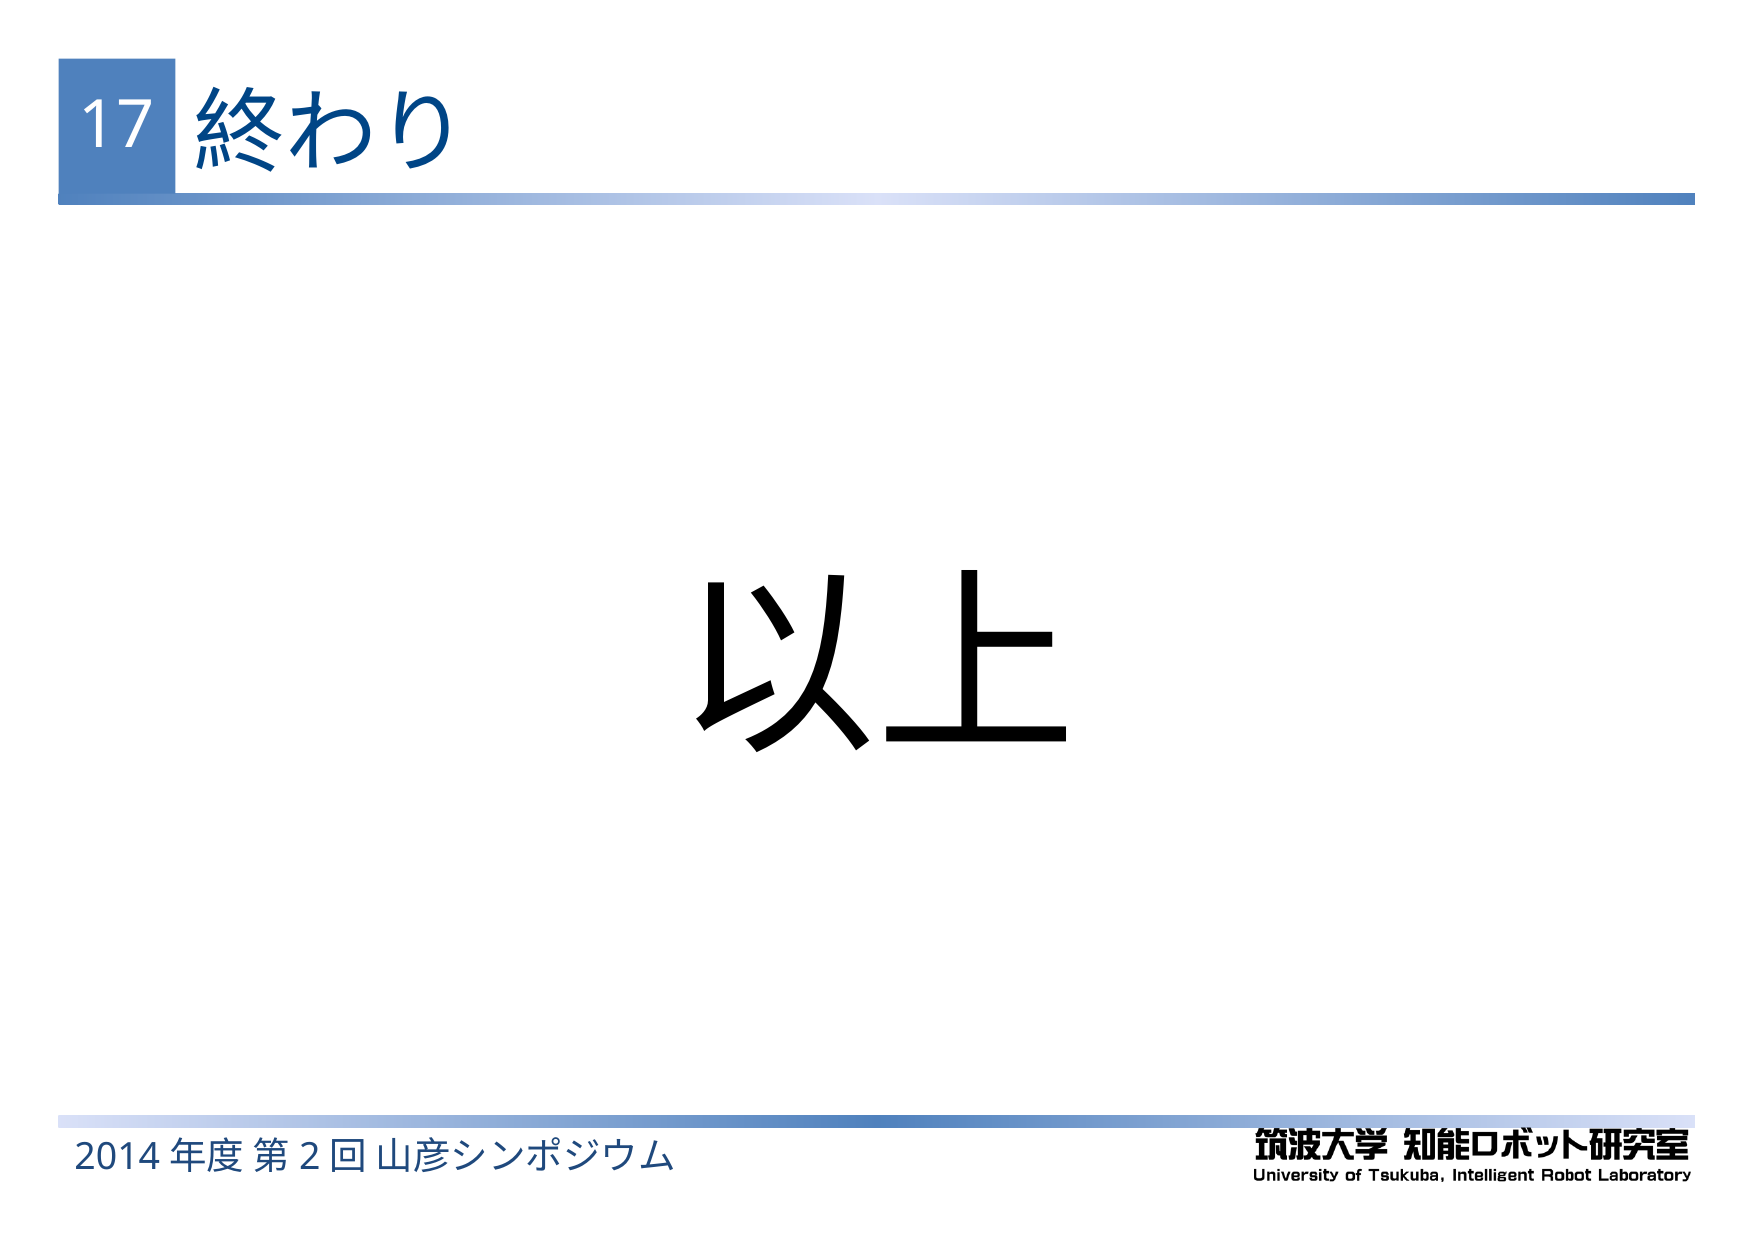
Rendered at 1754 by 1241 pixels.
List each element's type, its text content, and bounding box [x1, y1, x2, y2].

text_box 以上 [661, 496, 1092, 712]
picture [1252, 1127, 1691, 1182]
title 終わり [193, 61, 1651, 205]
